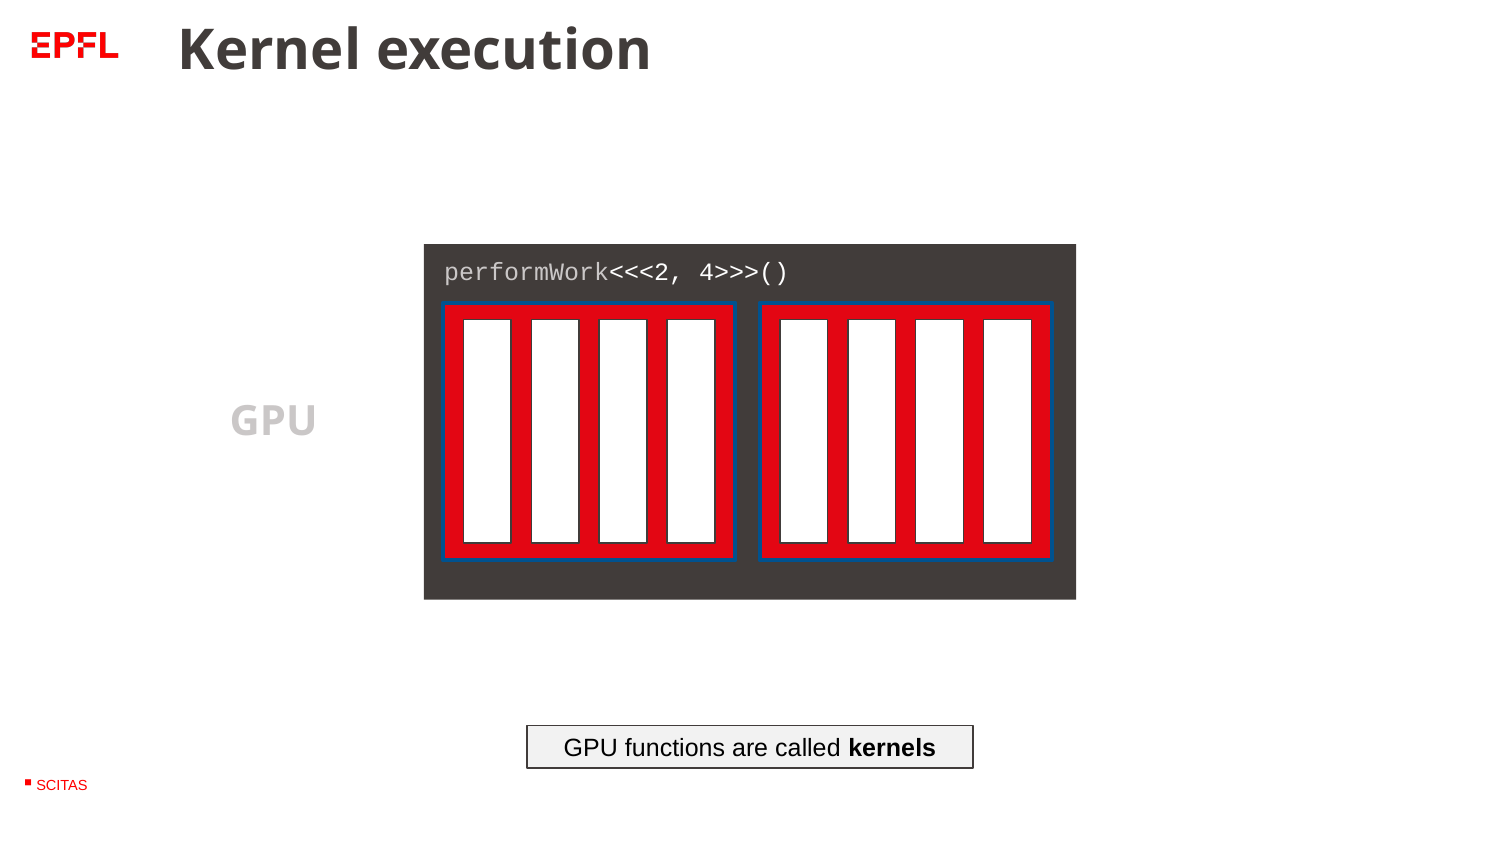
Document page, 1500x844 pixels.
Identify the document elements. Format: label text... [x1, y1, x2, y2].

text_box performWork<<<2, 4>>>() [431, 249, 815, 292]
text_box GPU [217, 392, 339, 451]
text_box [423, 244, 1077, 600]
title Kernel execution [148, 21, 1424, 198]
text_box GPU functions are called kernels [526, 725, 973, 768]
picture [21, 21, 129, 69]
